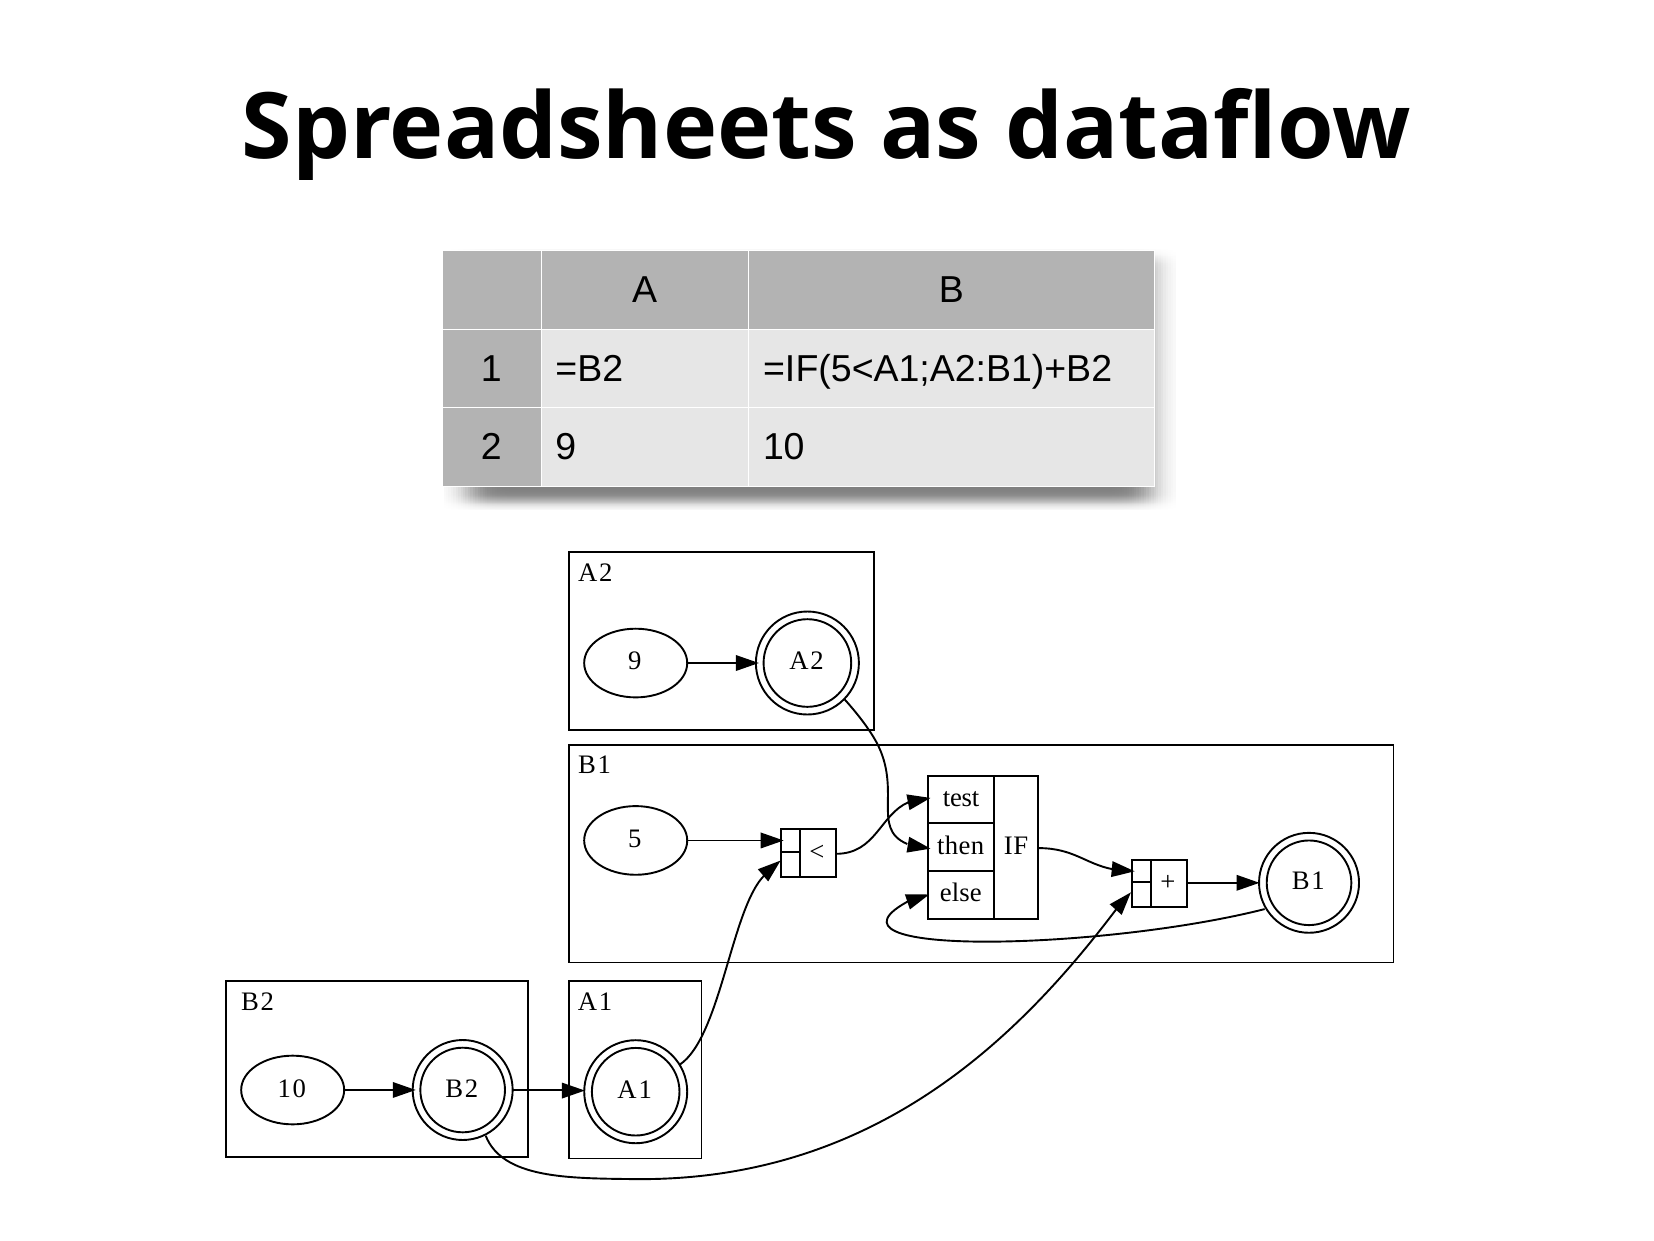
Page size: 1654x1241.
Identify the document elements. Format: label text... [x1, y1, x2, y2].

picture [444, 249, 1176, 511]
title Spreadsheets as dataflow [82, 19, 1571, 227]
table_header [443, 251, 541, 329]
table_cell 2 [443, 408, 541, 486]
table_header A [542, 251, 748, 329]
table_cell 9 [542, 408, 748, 486]
table_header B [749, 251, 1154, 329]
table_cell =IF(5<A1;A2:B1)+B2 [749, 330, 1154, 407]
table_cell 10 [749, 408, 1154, 486]
table_cell =B2 [542, 330, 748, 407]
picture [208, 535, 1411, 1197]
table_cell 1 [443, 330, 541, 407]
